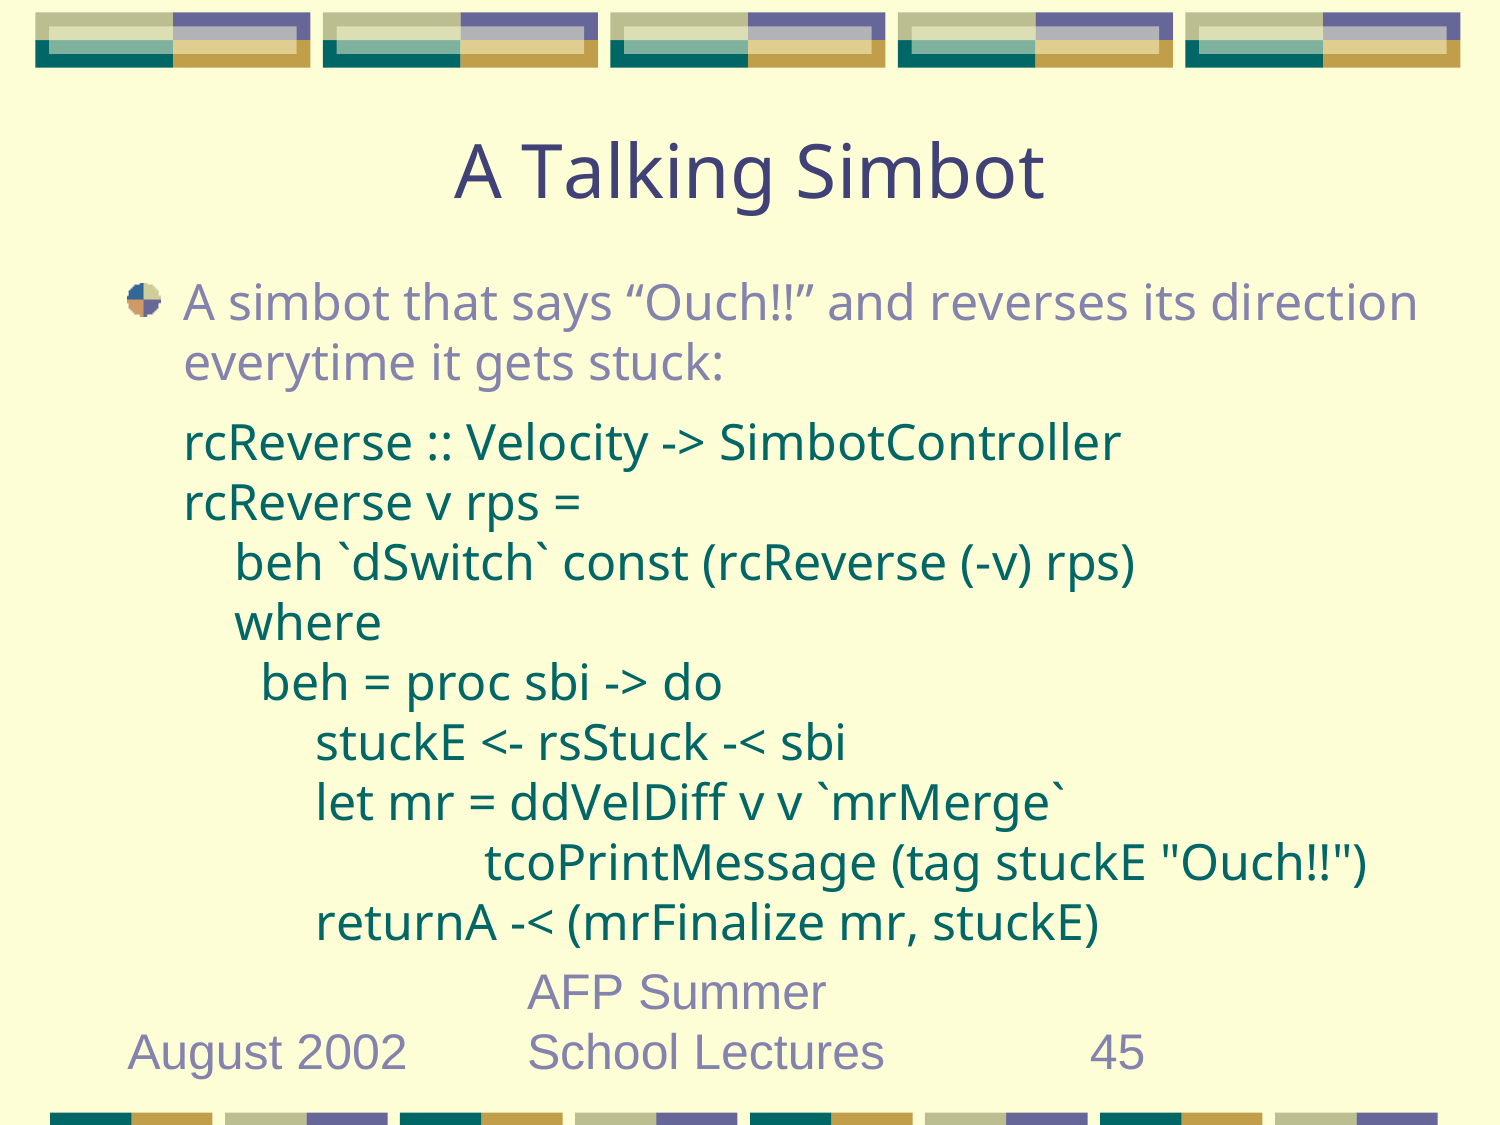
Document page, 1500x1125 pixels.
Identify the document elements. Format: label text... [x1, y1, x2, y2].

title A Talking Simbot [112, 99, 1388, 238]
list A simbot that says “Ouch!!” and reverses its direction everytime it gets stuck: rcReverse :: Velocity -> SimbotController rcReverse v rps = beh `dSwitch` const (rcReverse (-v) rps) where beh = proc sbi -> do stuckE <- rsStuck -< sbi let mr = ddVelDiff v v `mrMerge` tcoPrintMessage (tag stuckE "Ouch!!") returnA -< (mrFinalize mr, stuckE)‏ [112, 262, 1438, 1001]
